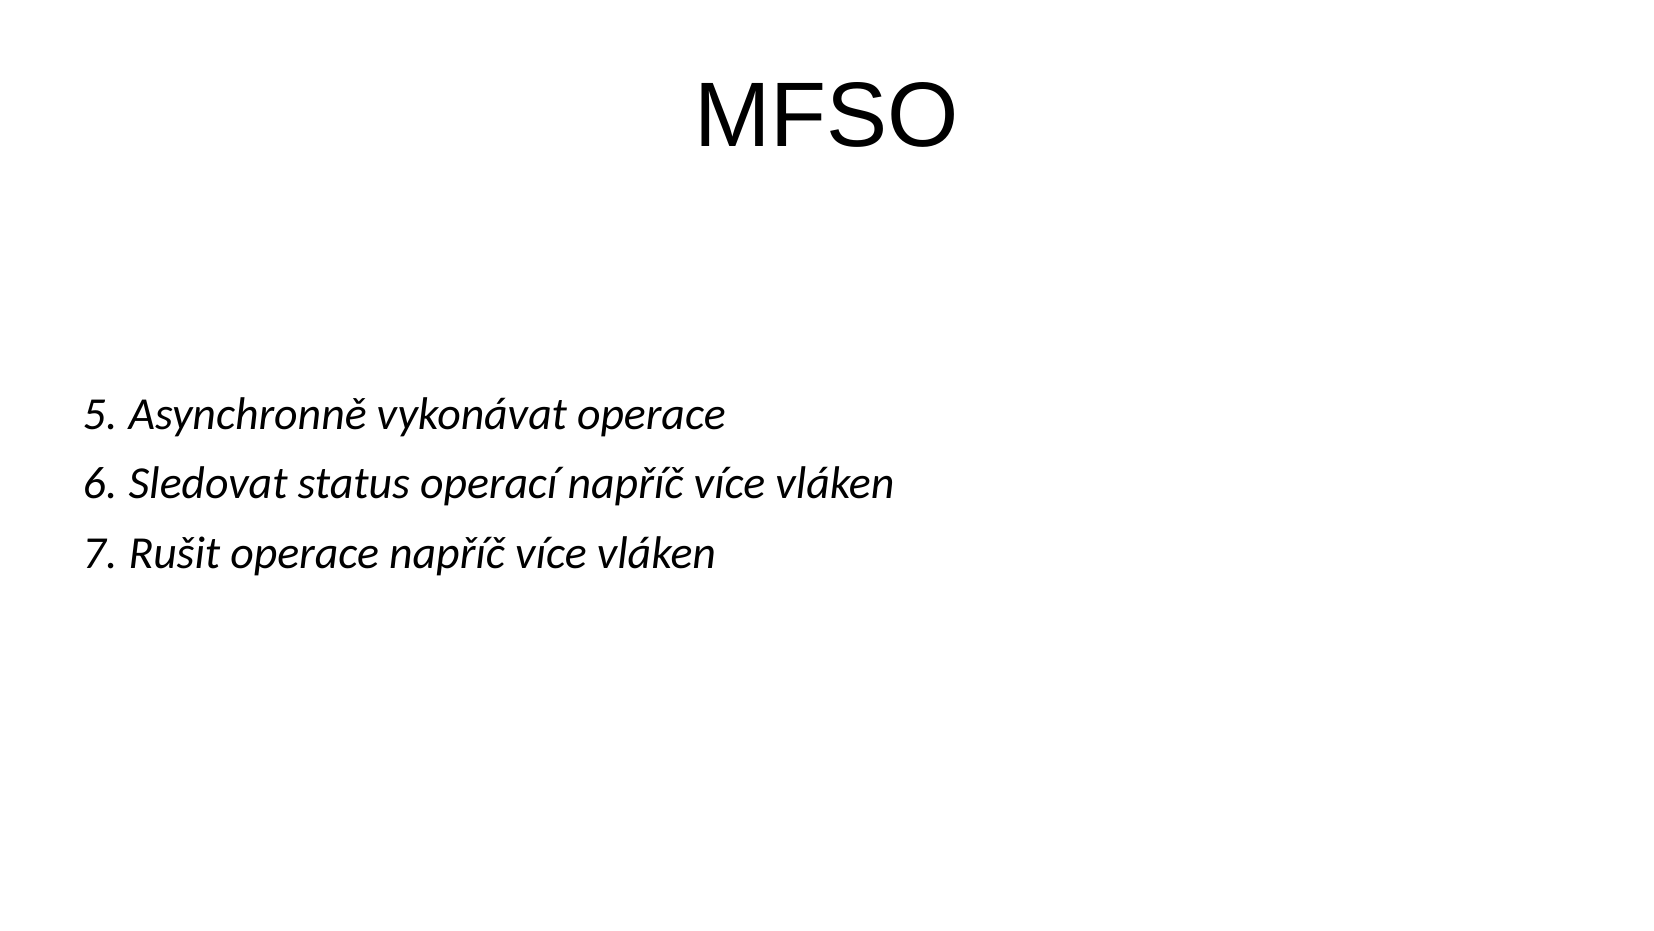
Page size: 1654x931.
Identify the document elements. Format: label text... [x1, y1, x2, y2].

title MFSO [82, 37, 1571, 193]
text_box Asynchronně vykonávat operace Sledovat status operací napříč více vláken Rušit operace napříč více vláken [82, 217, 1571, 757]
